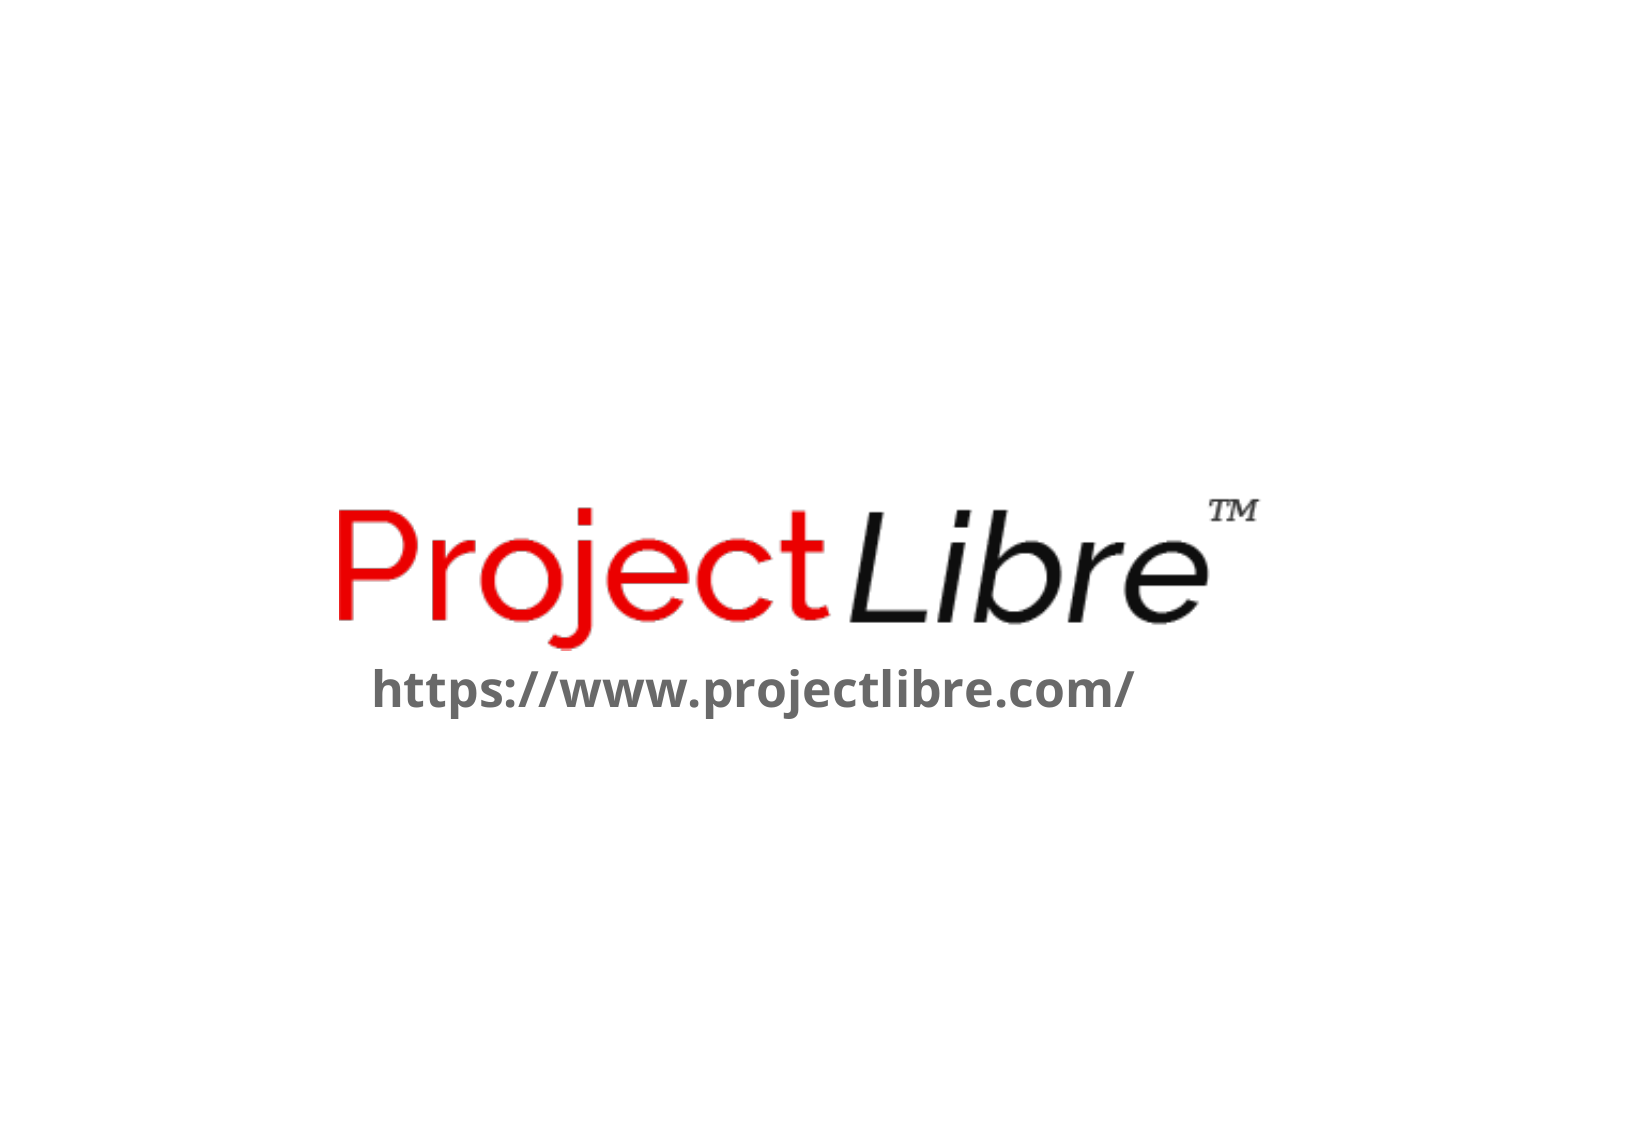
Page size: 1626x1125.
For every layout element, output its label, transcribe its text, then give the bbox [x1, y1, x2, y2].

text_box https://www.projectlibre.com/ [356, 649, 1195, 725]
picture [339, 474, 1287, 651]
